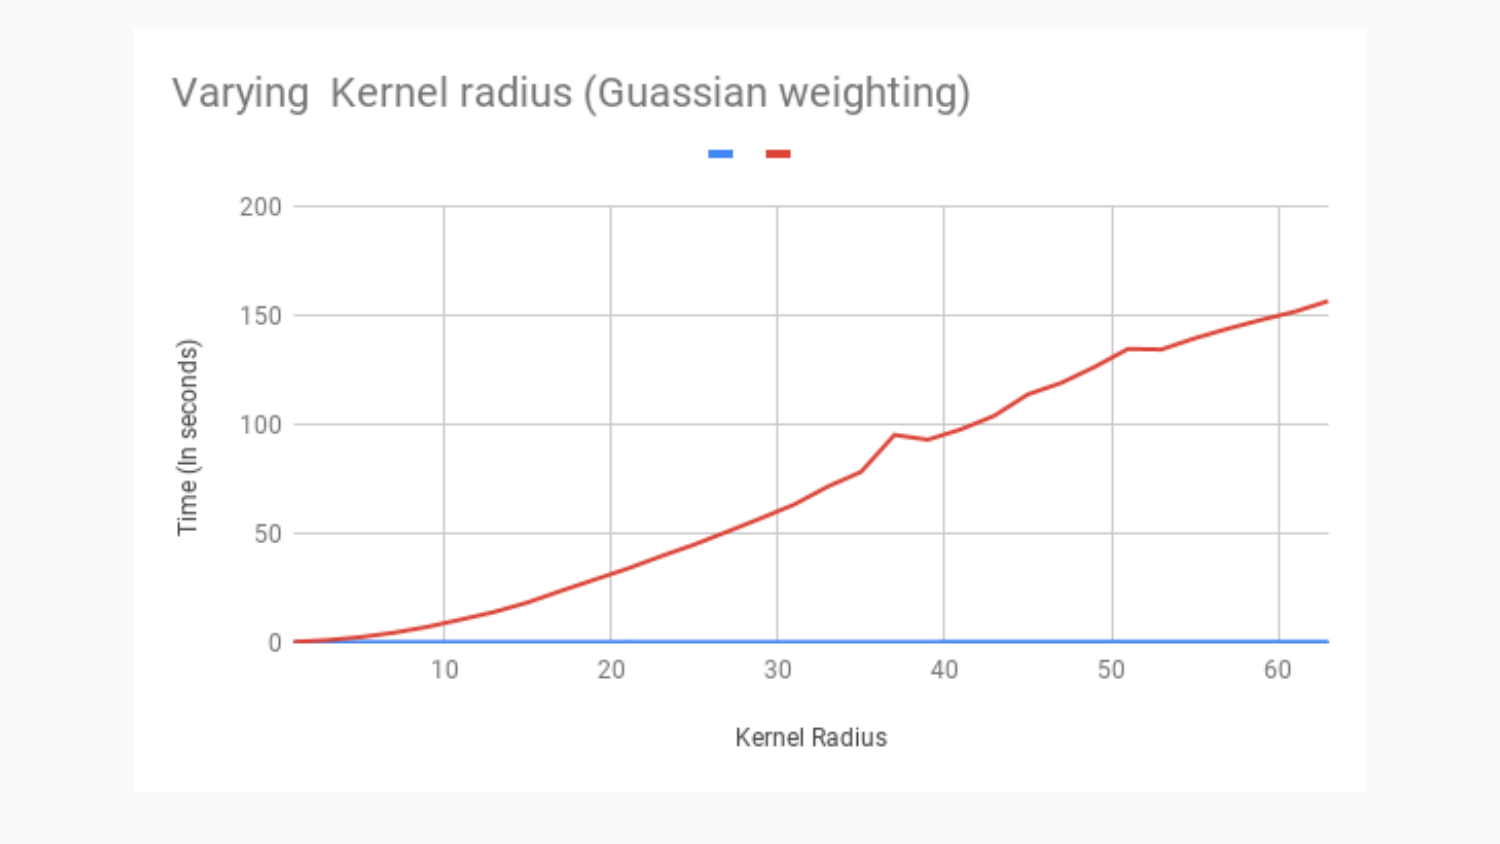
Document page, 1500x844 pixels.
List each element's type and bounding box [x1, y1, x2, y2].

picture [133, 29, 1367, 792]
